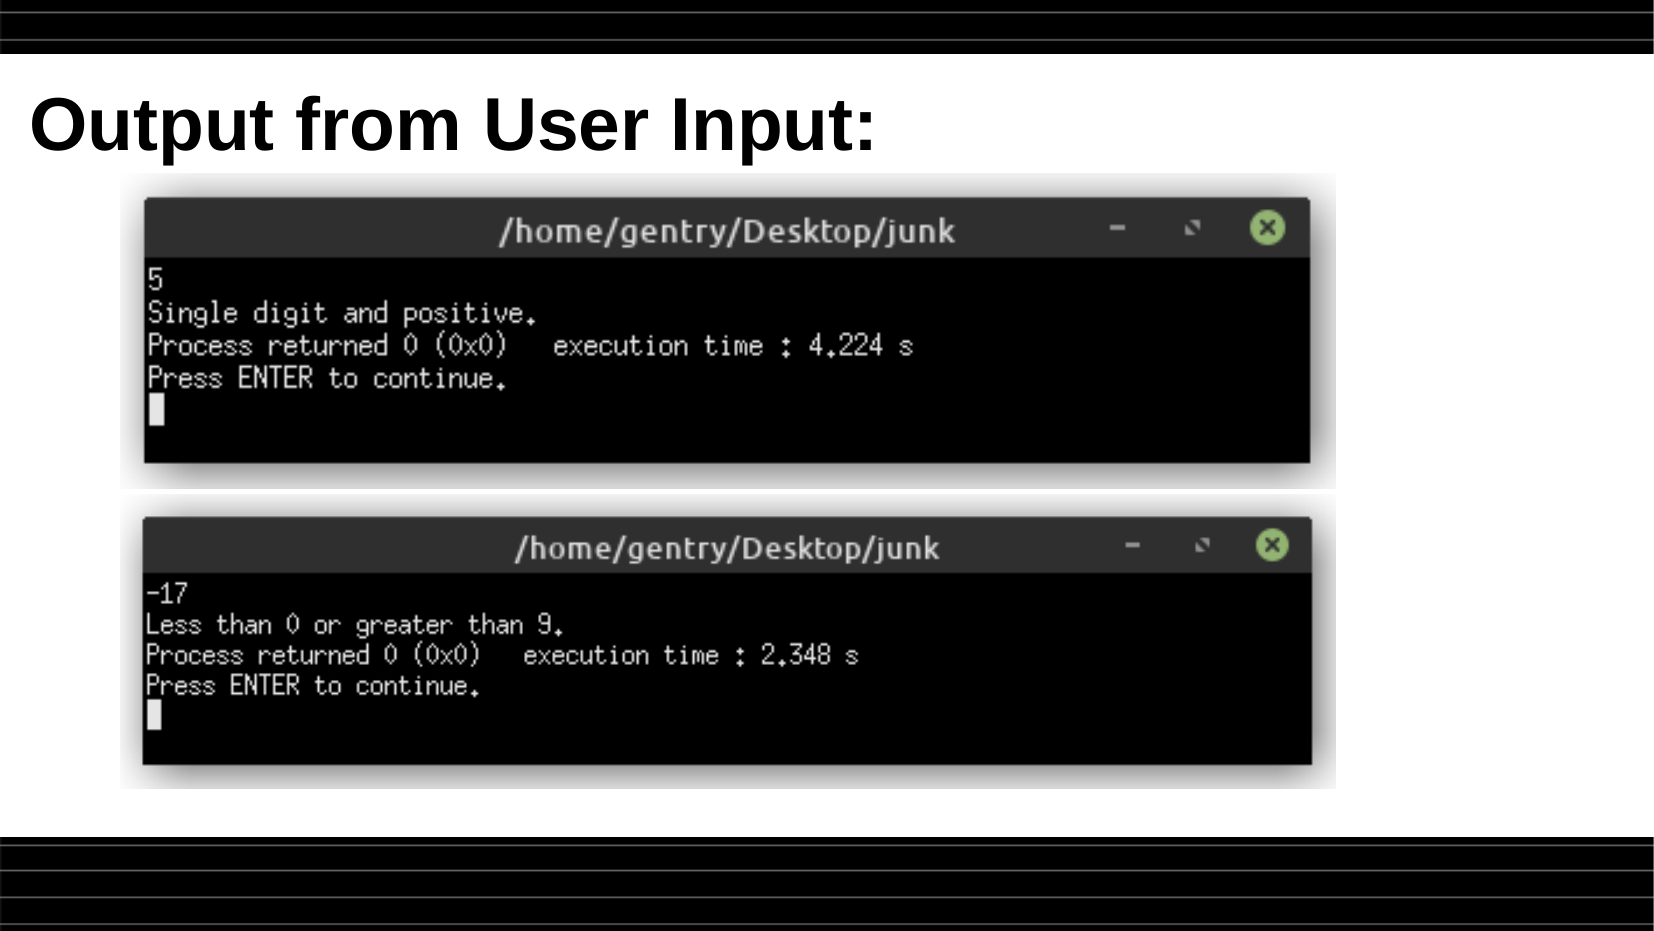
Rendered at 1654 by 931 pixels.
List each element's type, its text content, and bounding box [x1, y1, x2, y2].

picture [0, 837, 1654, 931]
picture [0, 0, 1654, 54]
picture [120, 173, 1336, 489]
text_box Output from User Input: [15, 75, 1591, 174]
picture [120, 494, 1336, 789]
